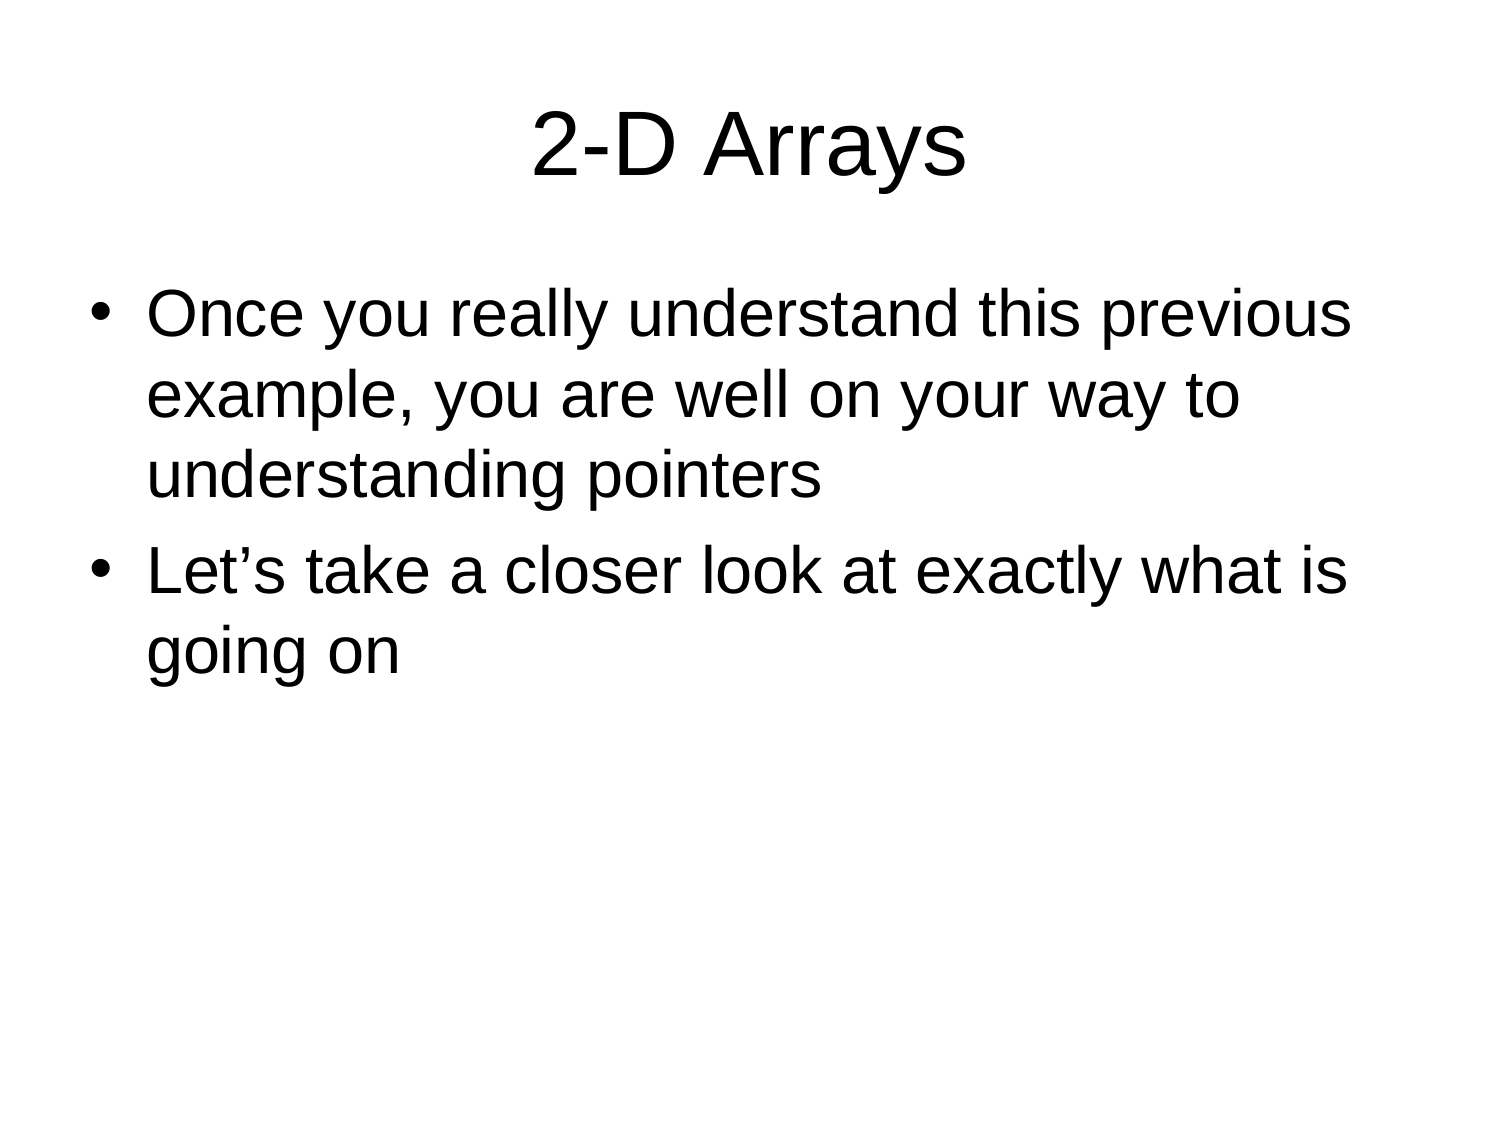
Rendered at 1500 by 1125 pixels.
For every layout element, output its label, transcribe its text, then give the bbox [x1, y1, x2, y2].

title 2-D Arrays [75, 45, 1426, 233]
list Once you really understand this previous example, you are well on your way to understanding pointers Let’s take a closer look at exactly what is going on [75, 262, 1426, 1005]
